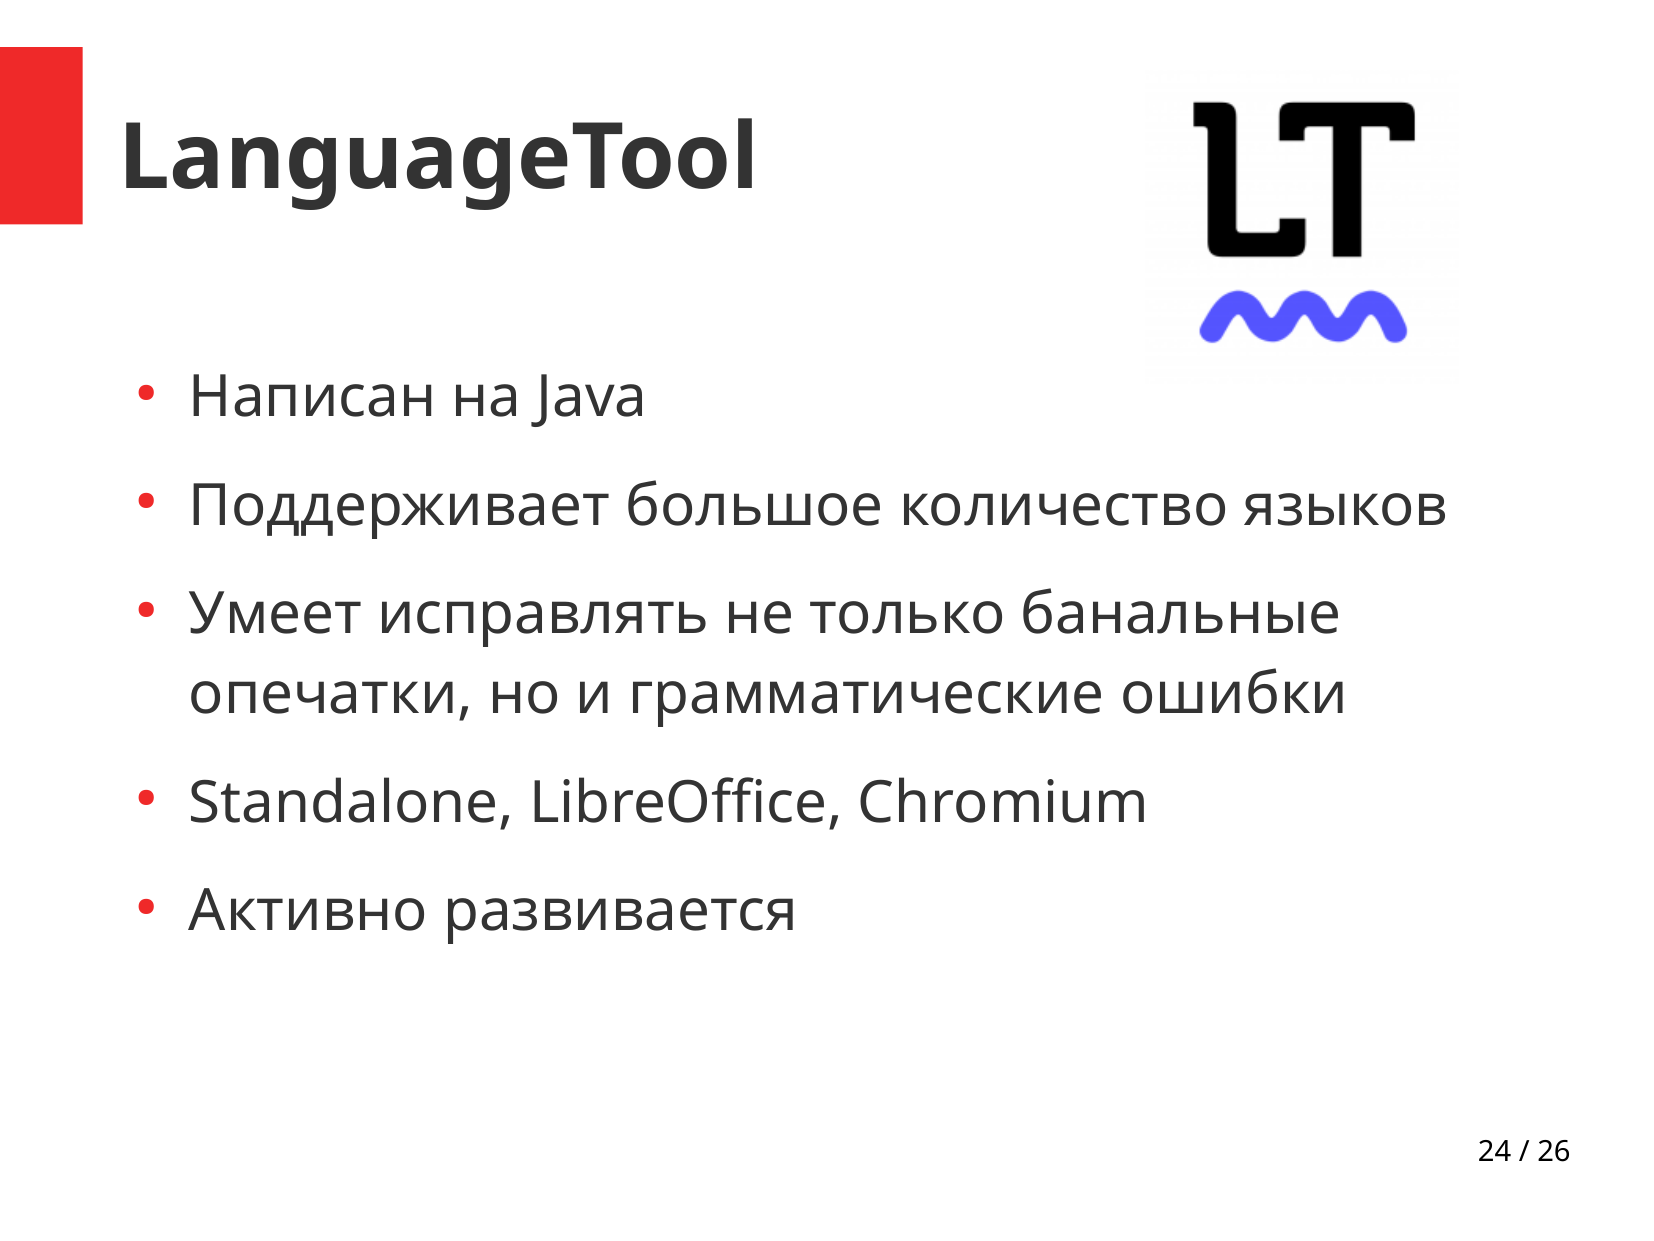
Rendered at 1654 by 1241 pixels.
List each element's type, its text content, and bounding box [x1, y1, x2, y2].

picture [1145, 70, 1459, 384]
list Написан на Java Поддерживает большое количество языков Умеет исправлять не только банальные опечатки, но и грамматические ошибки Standalone, LibreOffice, Chromium Активно развивается [118, 354, 1536, 1074]
title LanguageTool [118, 49, 1571, 257]
